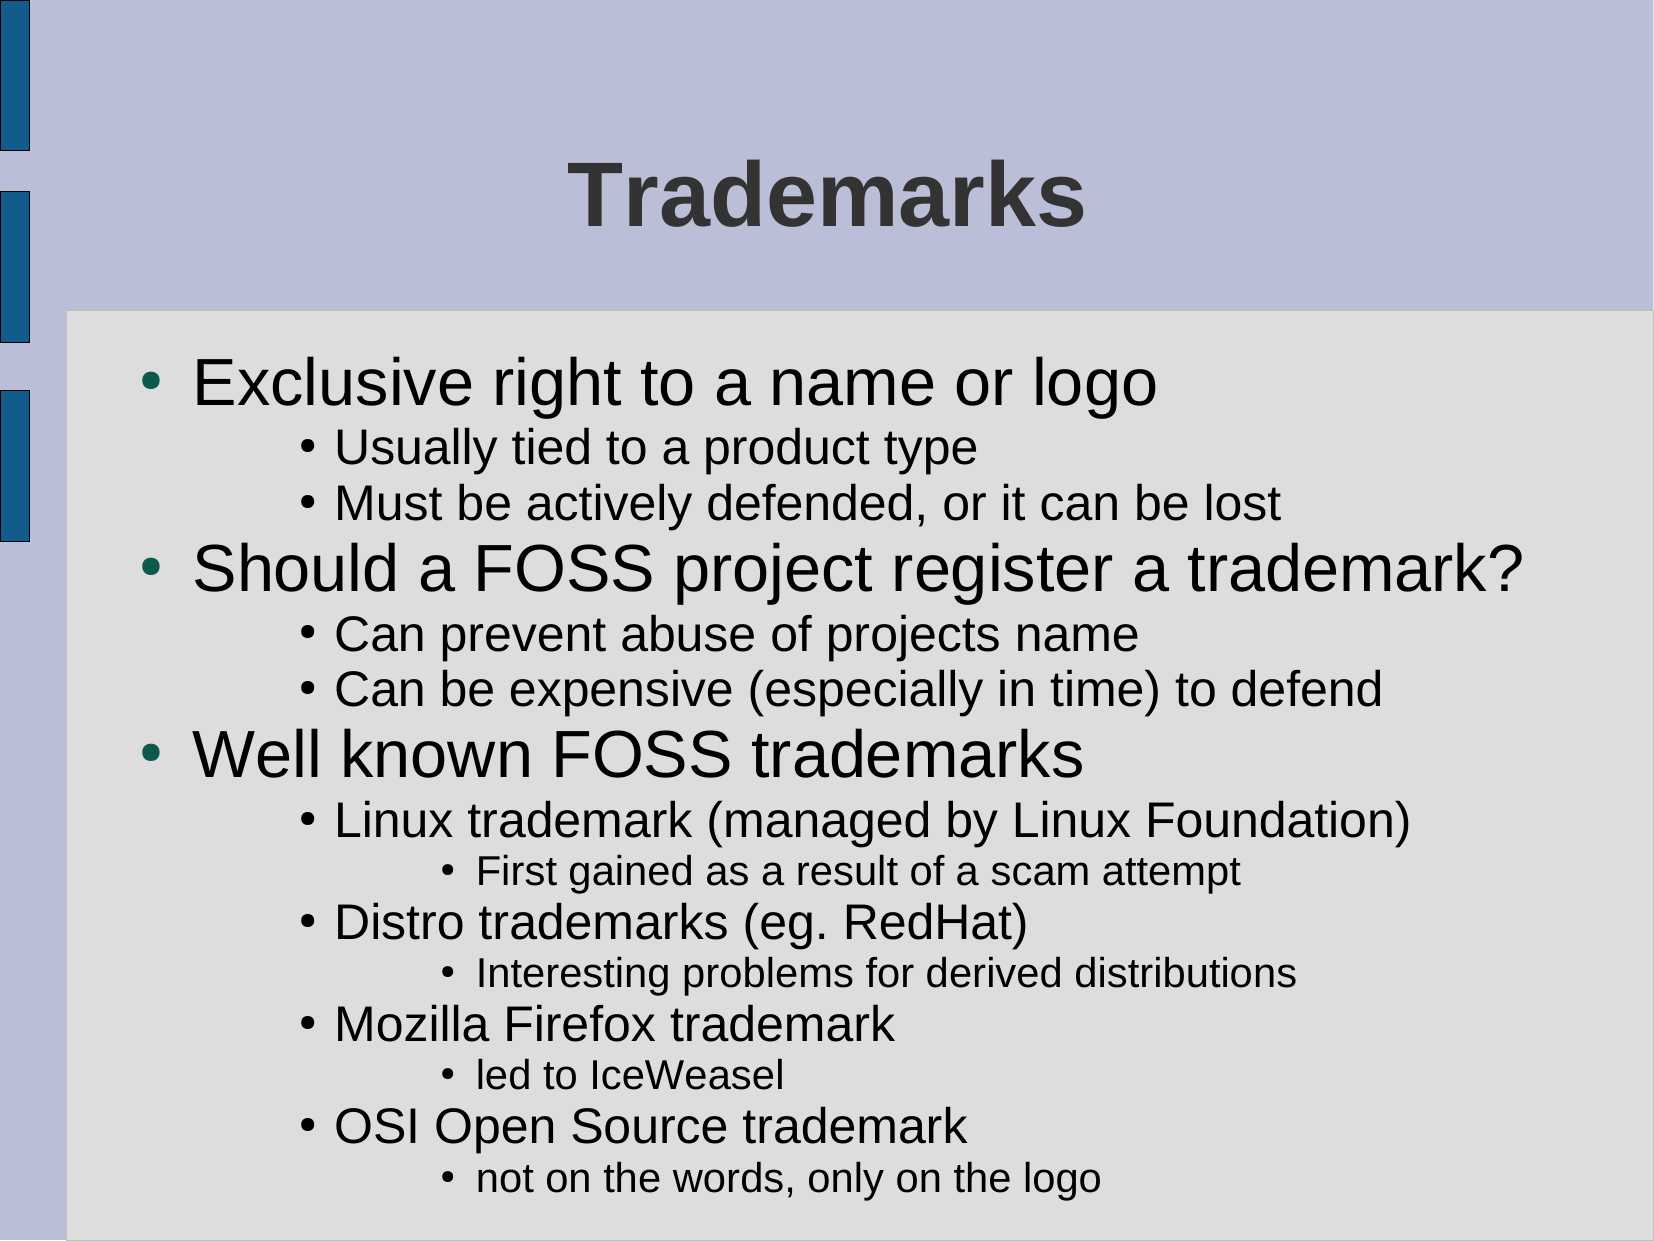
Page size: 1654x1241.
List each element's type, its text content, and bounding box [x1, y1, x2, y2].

title Trademarks [121, 98, 1534, 291]
list Exclusive right to a name or logo Usually tied to a product type Must be actively defended, or it can be lost Should a FOSS project register a trademark? Can prevent abuse of projects name Can be expensive (especially in time) to defend Well known FOSS trademarks Linux trademark (managed by Linux Foundation) First gained as a result of a scam attempt Distro trademarks (eg. RedHat) Interesting problems for derived distributions Mozilla Firefox trademark led to IceWeasel OSI Open Source trademark not on the words, only on the logo [121, 344, 1534, 1202]
